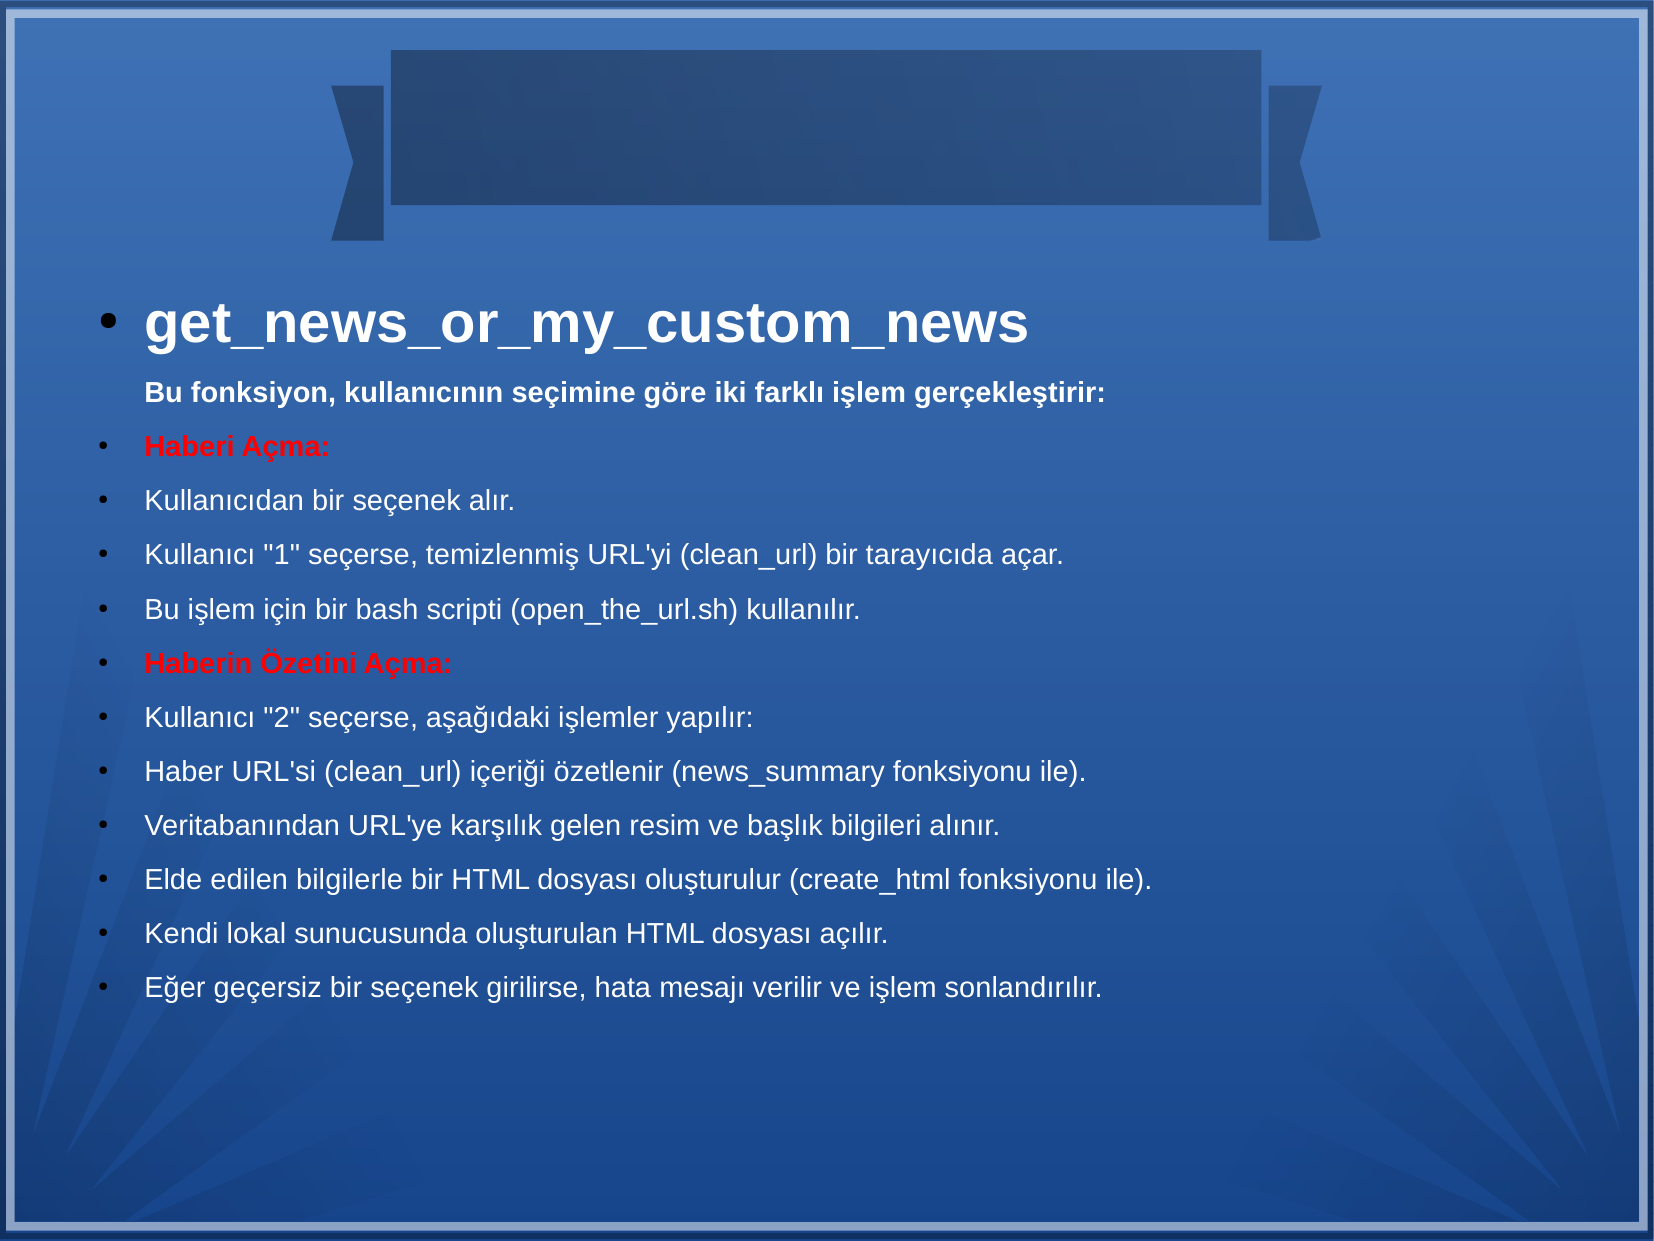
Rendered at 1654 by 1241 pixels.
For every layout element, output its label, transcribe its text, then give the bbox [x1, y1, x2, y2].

list get_news_or_my_custom_news Bu fonksiyon, kullanıcının seçimine göre iki farklı işlem gerçekleştirir: Haberi Açma: Kullanıcıdan bir seçenek alır. Kullanıcı "1" seçerse, temizlenmiş URL'yi (clean_url) bir tarayıcıda açar. Bu işlem için bir bash scripti (open_the_url.sh) kullanılır. Haberin Özetini Açma: Kullanıcı "2" seçerse, aşağıdaki işlemler yapılır: Haber URL'si (clean_url) içeriği özetlenir (news_summary fonksiyonu ile). Veritabanından URL'ye karşılık gelen resim ve başlık bilgileri alınır. Elde edilen bilgilerle bir HTML dosyası oluşturulur (create_html fonksiyonu ile). Kendi lokal sunucusunda oluşturulan HTML dosyası açılır. Eğer geçersiz bir seçenek girilirse, hata mesajı verilir ve işlem sonlandırılır. [82, 290, 1571, 1010]
